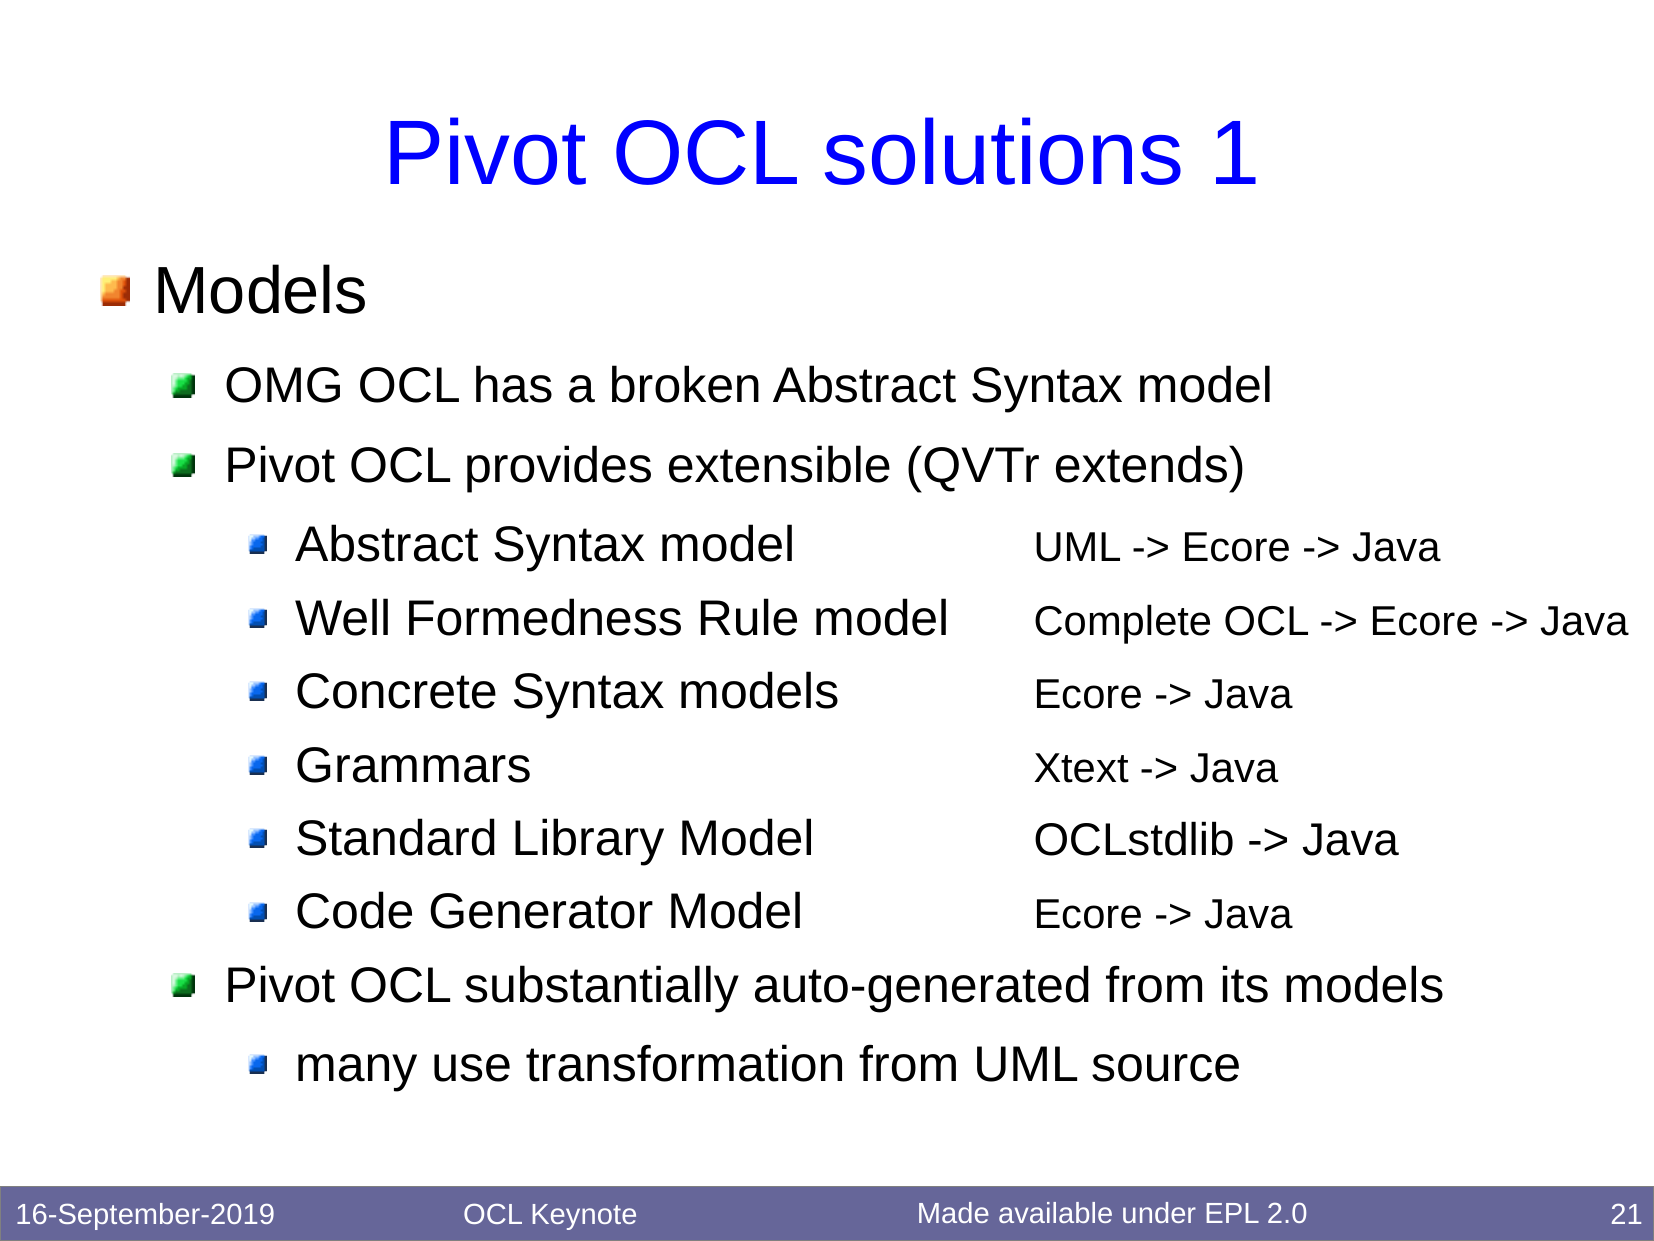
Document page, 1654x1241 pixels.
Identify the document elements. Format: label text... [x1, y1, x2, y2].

list Models OMG OCL has a broken Abstract Syntax model Pivot OCL provides extensible (QVTr extends) Abstract Syntax model UML -> Ecore -> Java Well Formedness Rule model Complete OCL -> Ecore -> Java Concrete Syntax models Ecore -> Java Grammars Xtext -> Java Standard Library Model OCLstdlib -> Java Code Generator Model Ecore -> Java Pivot OCL substantially auto-generated from its models many use transformation from UML source [82, 253, 1654, 1118]
title Pivot OCL solutions 1 [78, 49, 1567, 257]
